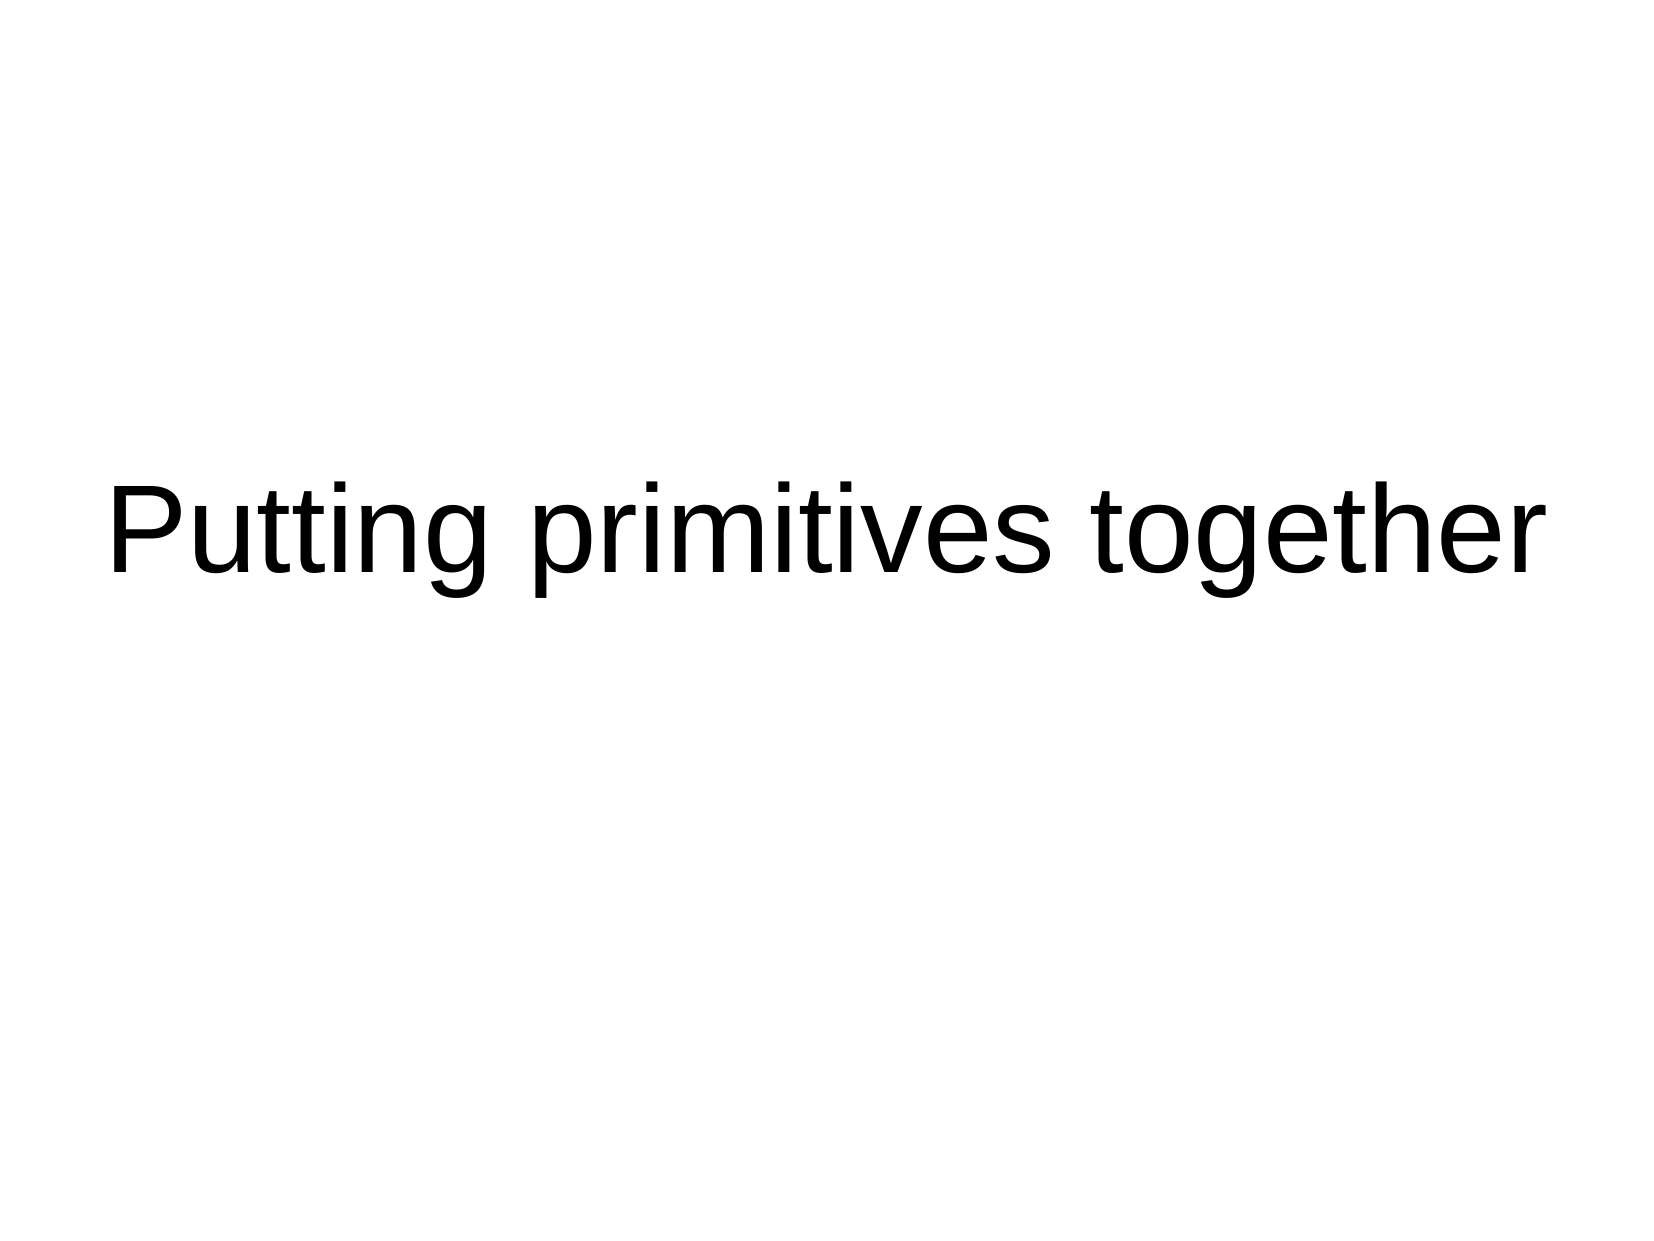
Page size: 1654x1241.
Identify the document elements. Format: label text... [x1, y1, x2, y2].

list Putting primitives together [82, 290, 1571, 1010]
